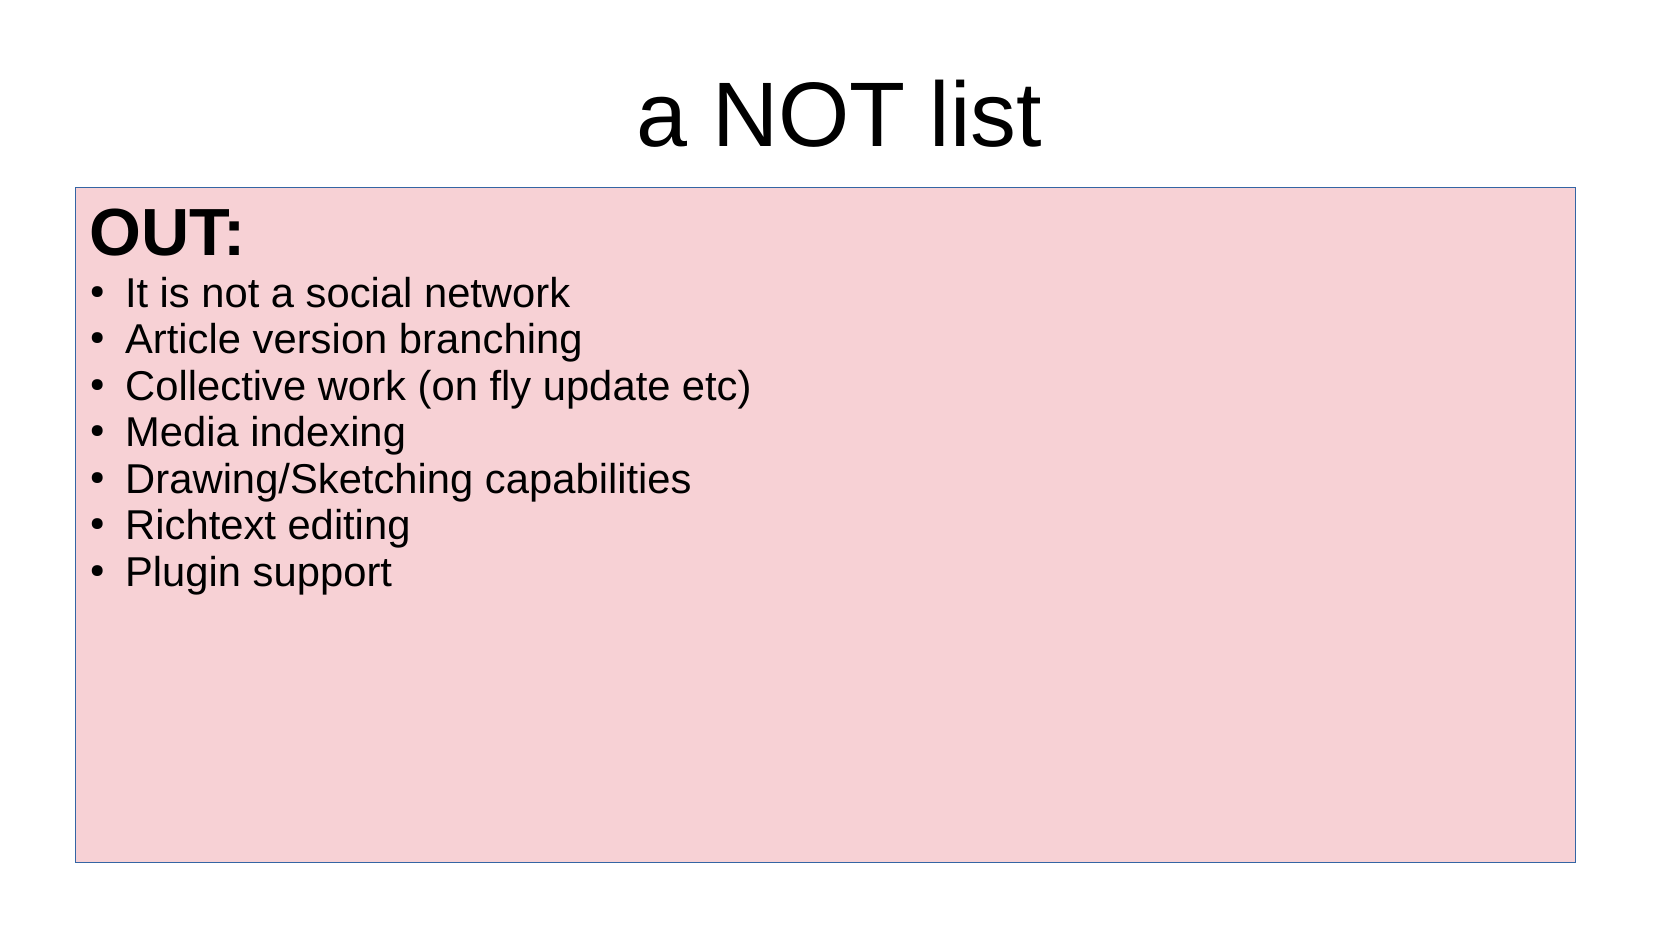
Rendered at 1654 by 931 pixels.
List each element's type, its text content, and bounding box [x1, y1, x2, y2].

title a NOT list [82, 37, 1571, 187]
text_box OUT: It is not a social network Article version branching Collective work (on fly update etc) Media indexing Drawing/Sketching capabilities Richtext editing Plugin support [75, 187, 1576, 863]
